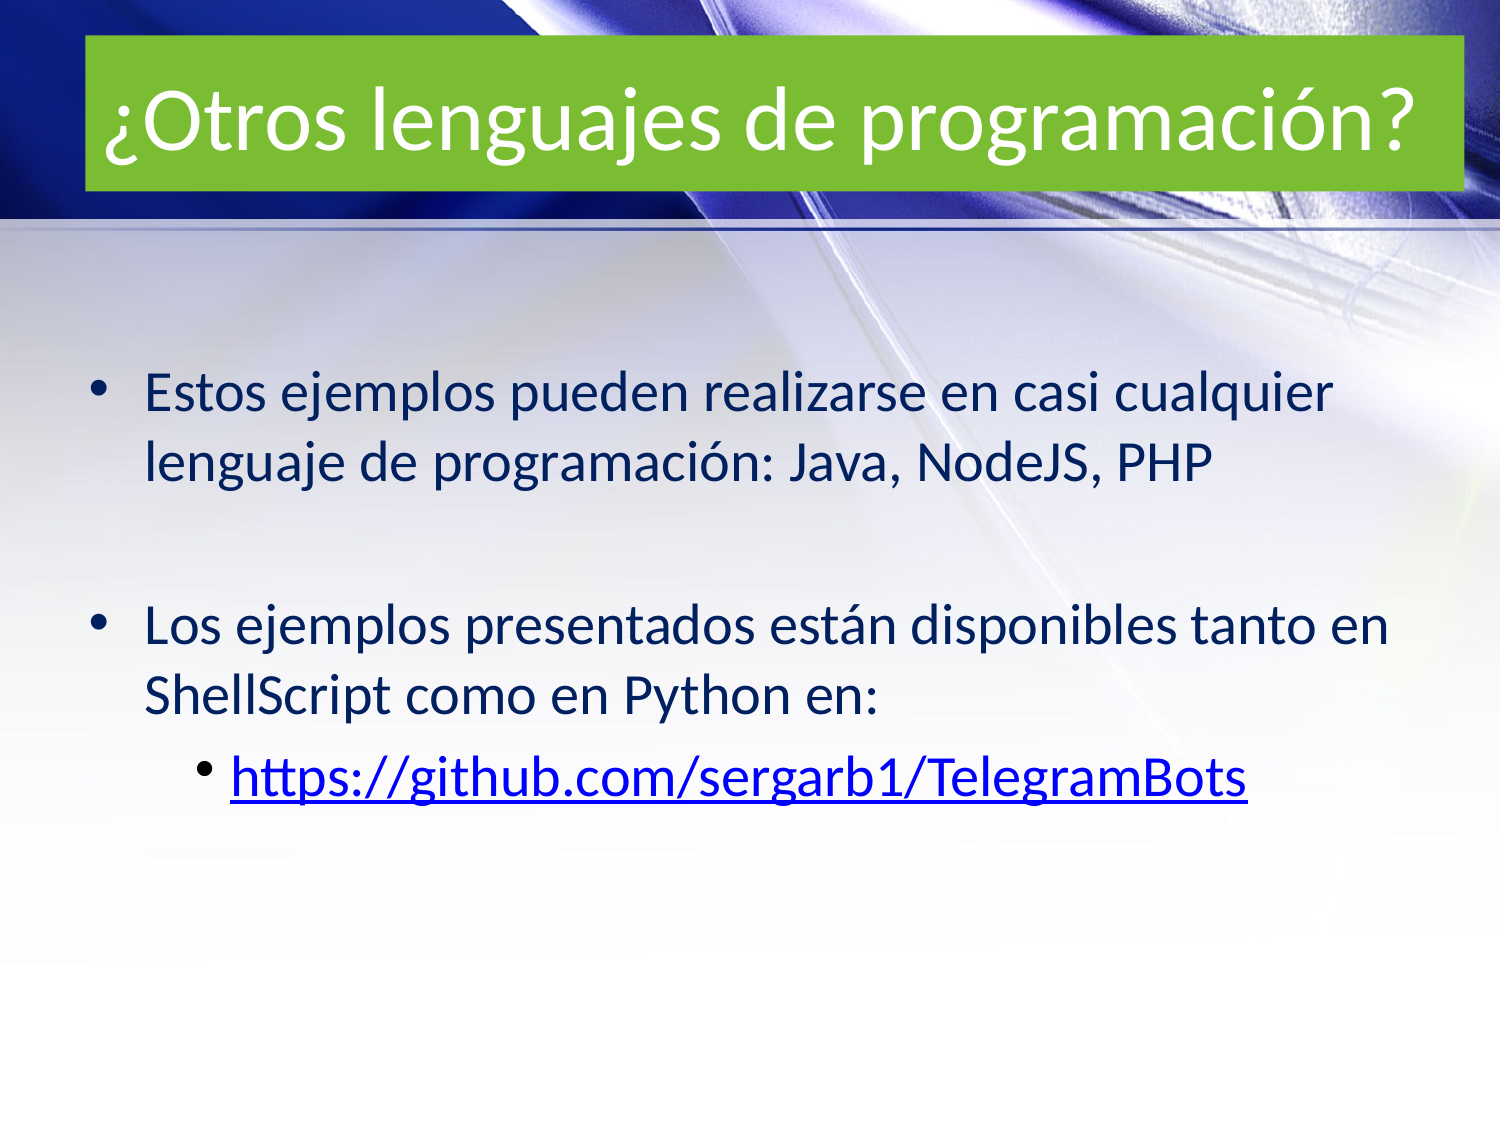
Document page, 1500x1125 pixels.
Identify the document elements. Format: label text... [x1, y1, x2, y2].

picture [0, 0, 1500, 1125]
text_box ¿Otros lenguajes de programación? [85, 35, 1465, 192]
text_box Estos ejemplos pueden realizarse en casi cualquier lenguaje de programación: Java, NodeJS, PHP Los ejemplos presentados están disponibles tanto en ShellScript como en Python en: https://github.com/sergarb1/TelegramBots [73, 345, 1424, 989]
